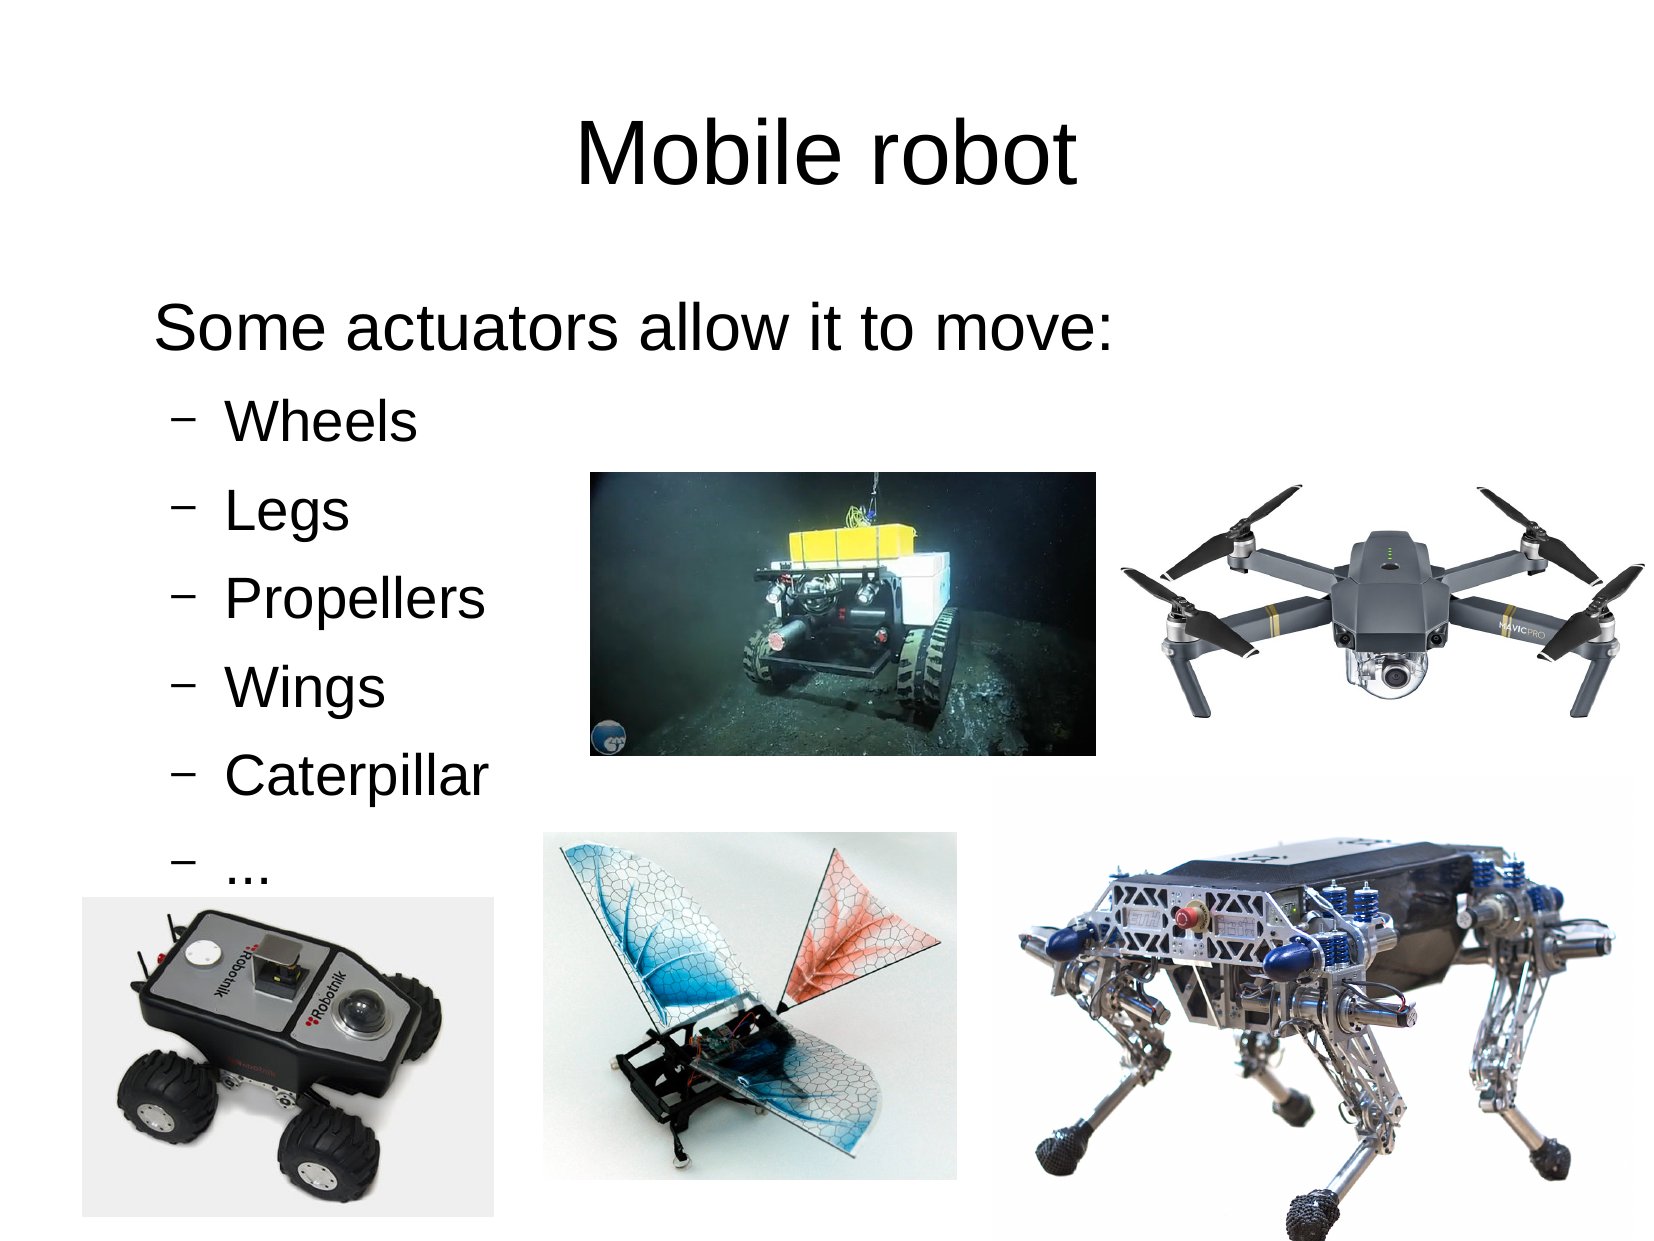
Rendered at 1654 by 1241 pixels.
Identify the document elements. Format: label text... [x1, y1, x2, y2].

picture [543, 832, 957, 1180]
list Some actuators allow it to move: Wheels Legs Propellers Wings Caterpillar ... [82, 290, 1571, 1010]
title Mobile robot [82, 49, 1571, 257]
picture [590, 472, 1096, 756]
picture [82, 897, 494, 1217]
picture [1120, 484, 1645, 718]
picture [992, 771, 1635, 1241]
